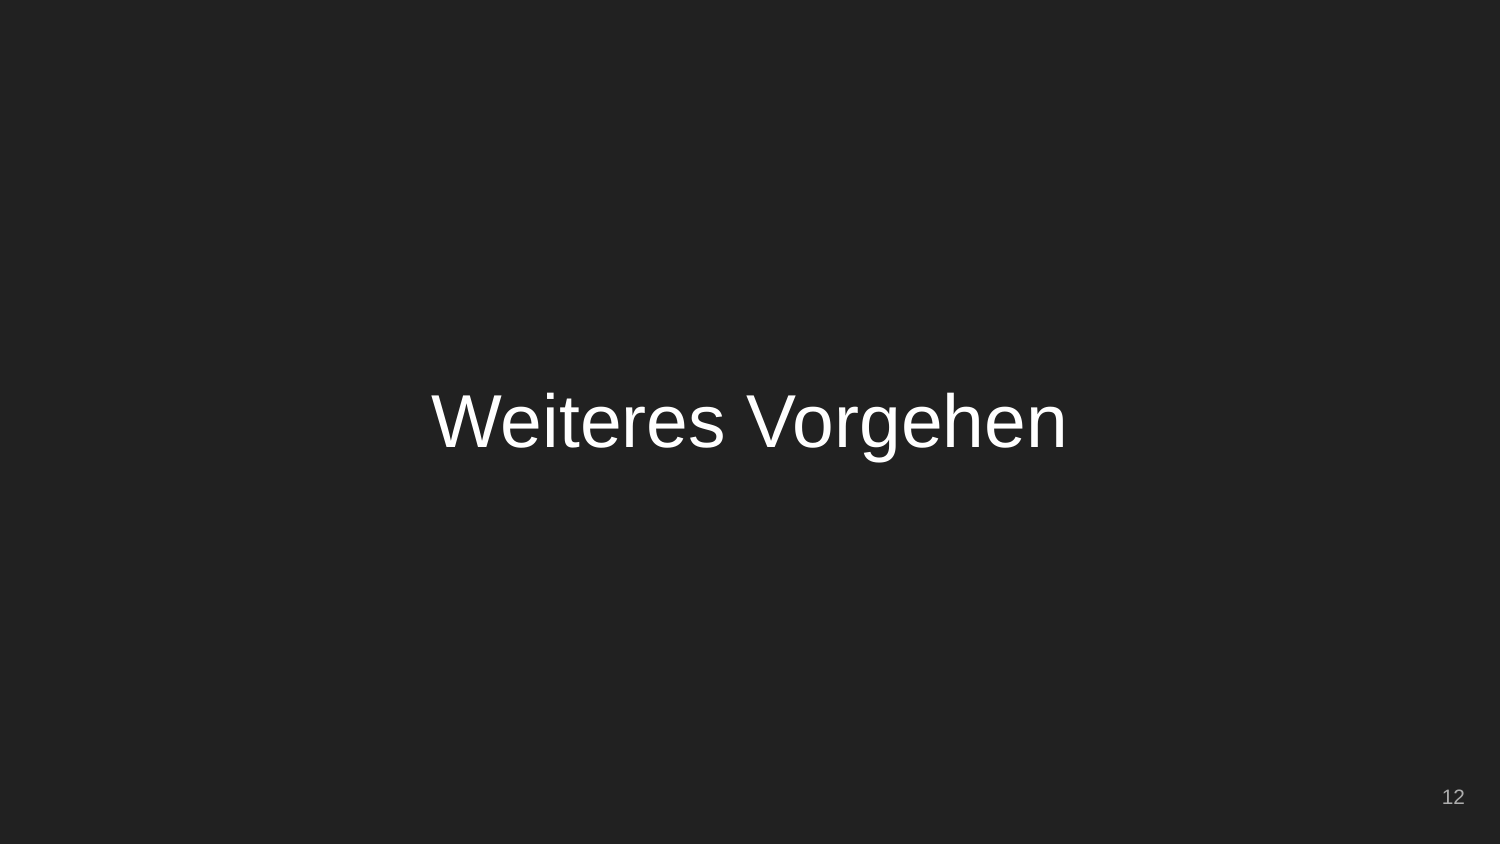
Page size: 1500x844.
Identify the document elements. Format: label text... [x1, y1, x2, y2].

title Weiteres Vorgehen [51, 352, 1449, 491]
slide_number <number> [1389, 764, 1480, 830]
